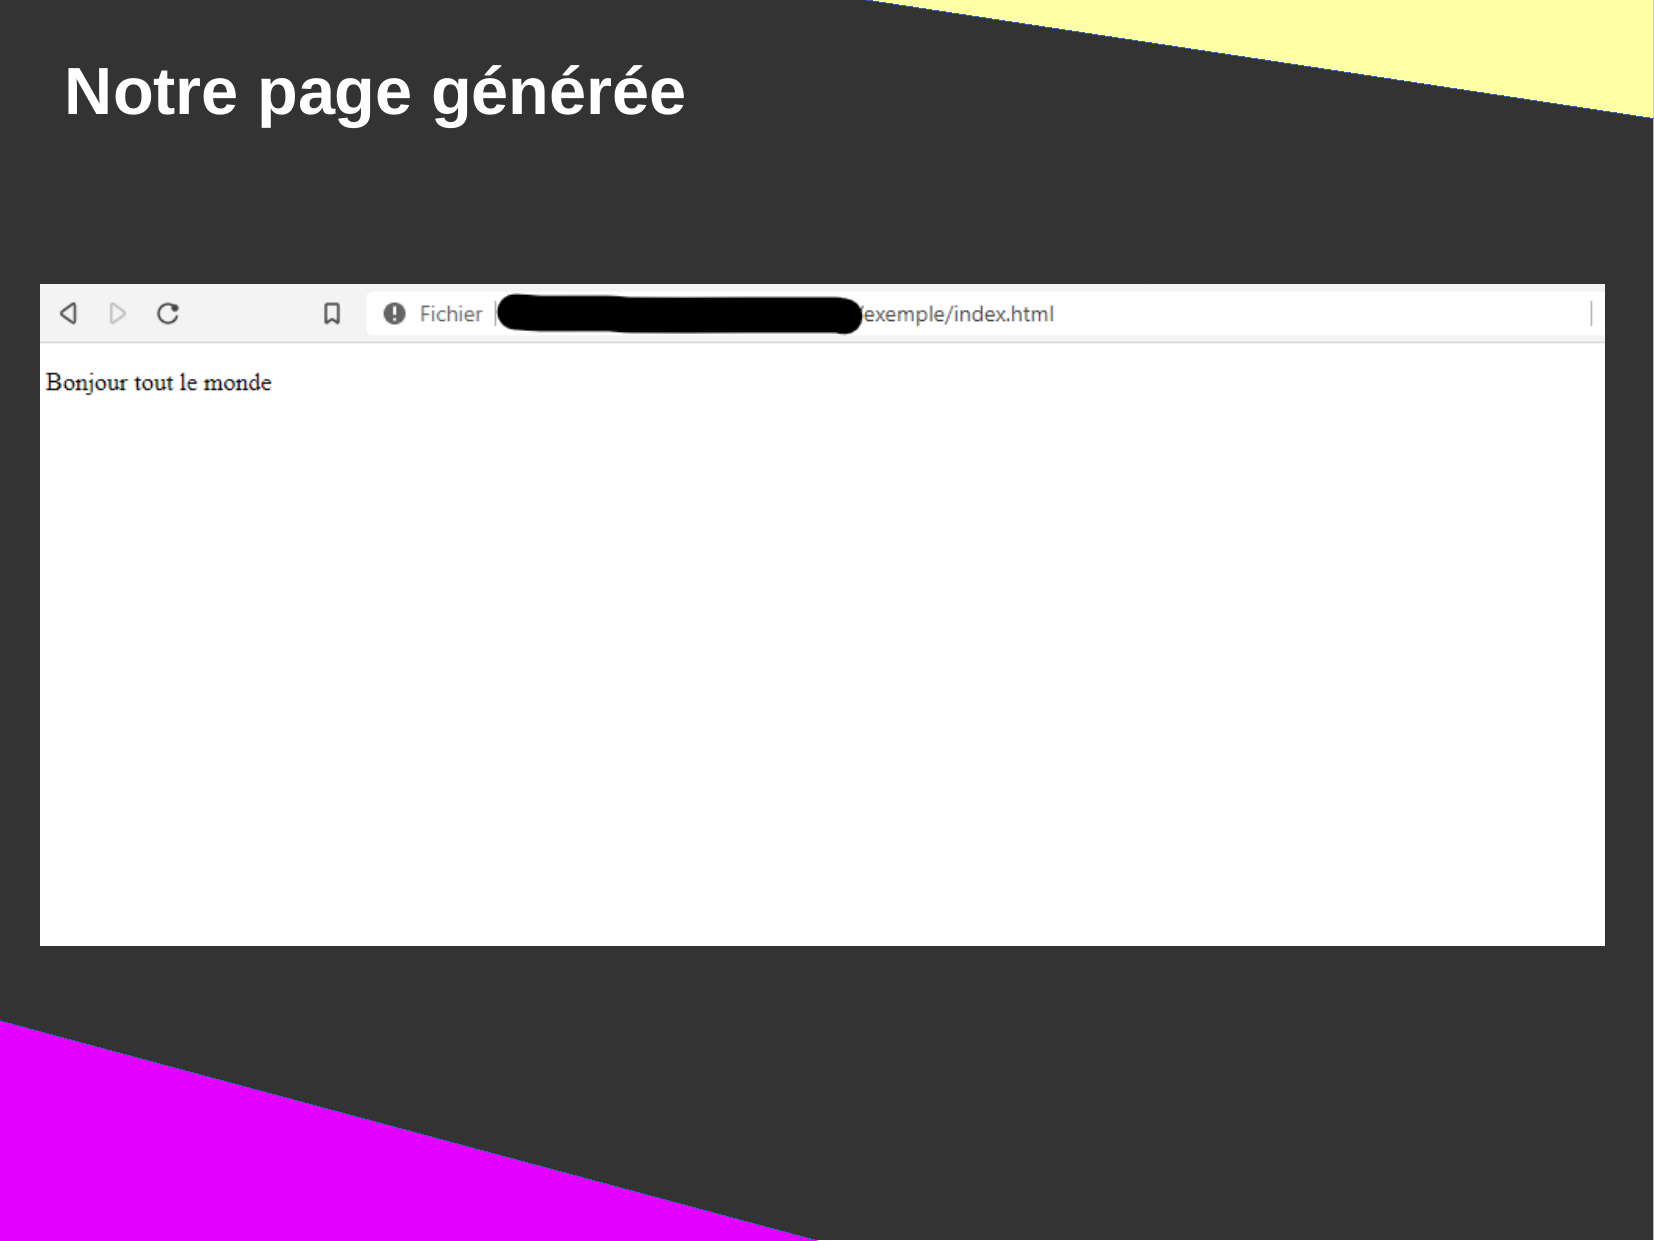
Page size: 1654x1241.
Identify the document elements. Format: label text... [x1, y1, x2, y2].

text_box [0, 1020, 819, 1241]
picture [40, 284, 1605, 946]
title Notre page générée [64, 54, 1553, 157]
text_box [866, 0, 1654, 119]
